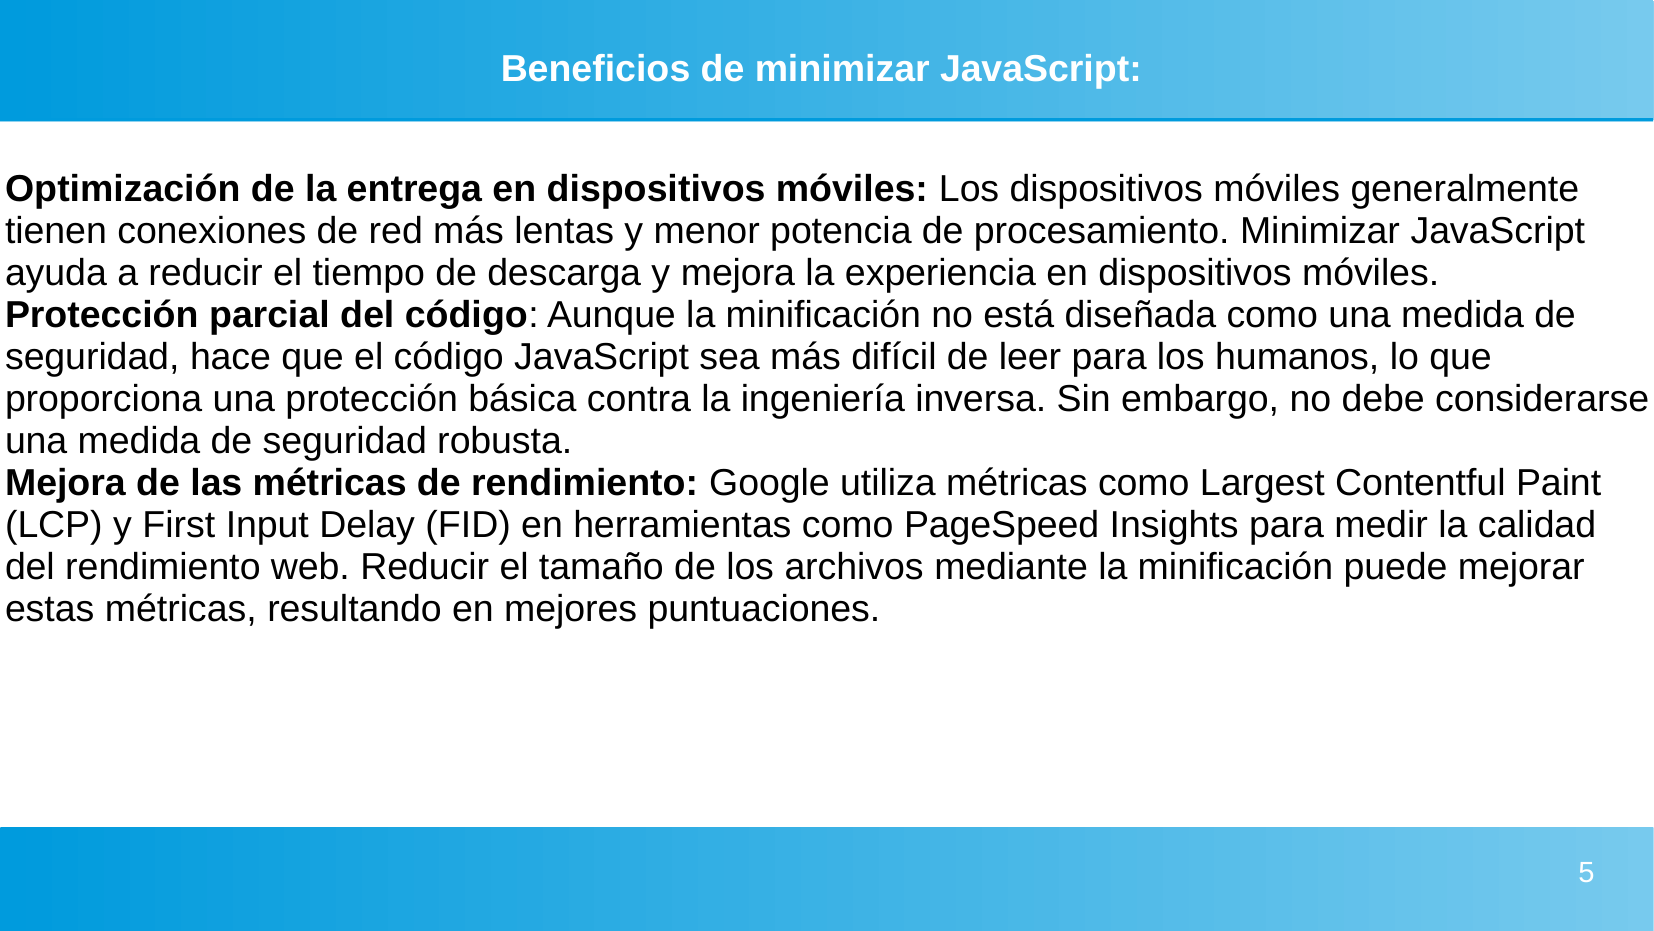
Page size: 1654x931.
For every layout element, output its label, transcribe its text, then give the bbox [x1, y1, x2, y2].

title Beneficios de minimizar JavaScript: [59, 29, 1595, 108]
text_box Optimización de la entrega en dispositivos móviles: Los dispositivos móviles generalmente tienen conexiones de red más lentas y menor potencia de procesamiento. Minimizar JavaScript ayuda a reducir el tiempo de descarga y mejora la experiencia en dispositivos móviles. Protección parcial del código: Aunque la minificación no está diseñada como una medida de seguridad, hace que el código JavaScript sea más difícil de leer para los humanos, lo que proporciona una protección básica contra la ingeniería inversa. Sin embargo, no debe considerarse una medida de seguridad robusta. Mejora de las métricas de rendimiento: Google utiliza métricas como Largest Contentful Paint (LCP) y First Input Delay (FID) en herramientas como PageSpeed Insights para medir la calidad del rendimiento web. Reducir el tamaño de los archivos mediante la minificación puede mejorar estas métricas, resultando en mejores puntuaciones. [0, 160, 1654, 680]
